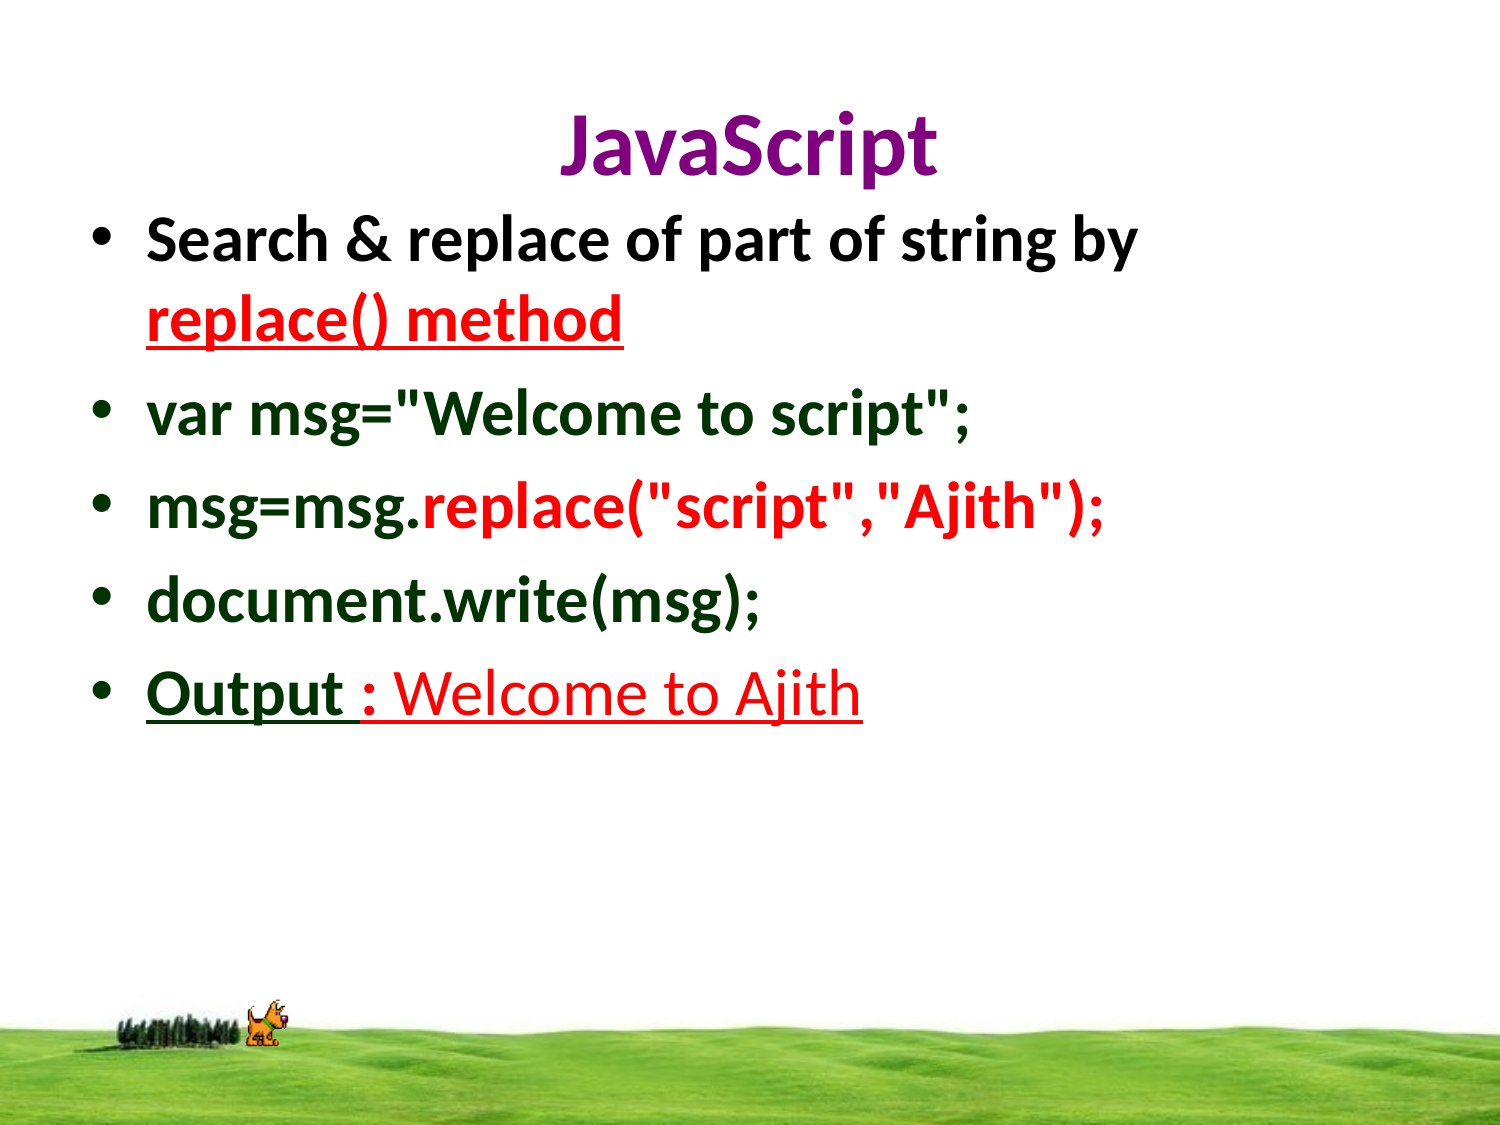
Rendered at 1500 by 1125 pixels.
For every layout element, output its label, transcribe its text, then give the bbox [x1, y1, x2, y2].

picture [0, 995, 1500, 1125]
title JavaScript [75, 45, 1425, 233]
list Search & replace of part of string by replace() method var msg="Welcome to script"; msg=msg.replace("script","Ajith"); document.write(msg); Output : Welcome to Ajith [75, 187, 1338, 975]
